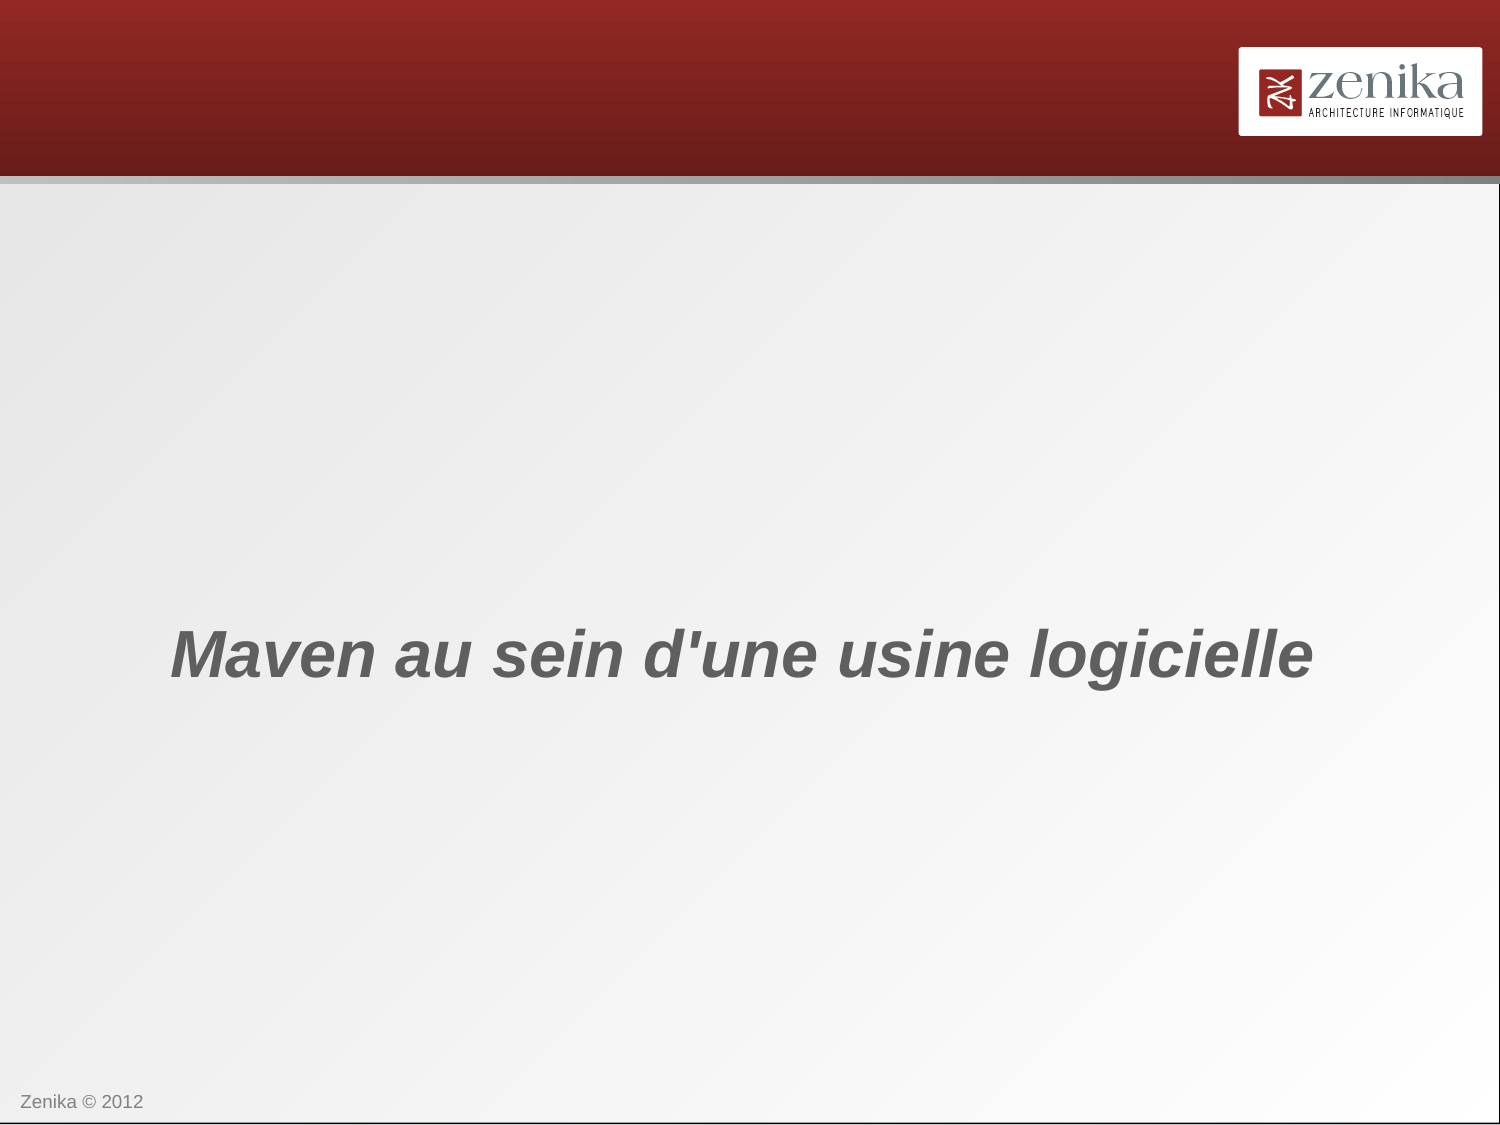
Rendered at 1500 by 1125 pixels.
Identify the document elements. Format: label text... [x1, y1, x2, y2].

picture [1257, 58, 1464, 125]
text_box Maven au sein d'une usine logicielle [50, 249, 1435, 1079]
